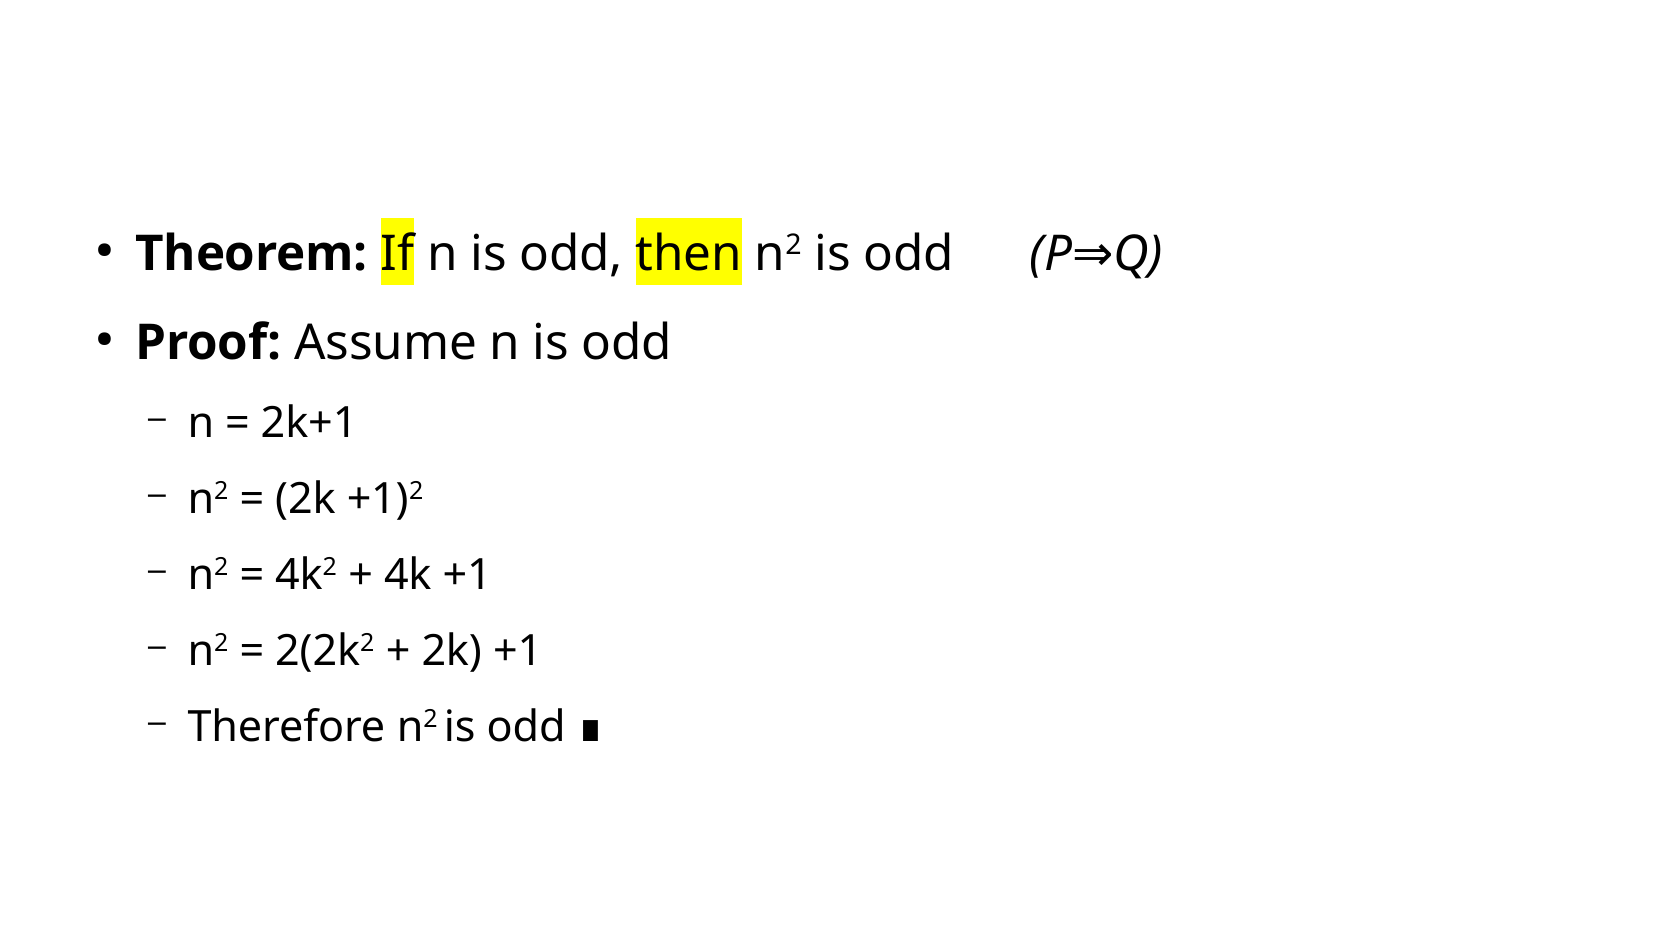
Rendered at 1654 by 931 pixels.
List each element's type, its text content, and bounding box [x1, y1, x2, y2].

list Theorem: If n is odd, then n2 is odd (P⇒Q) Proof: Assume n is odd n = 2k+1 n2 = (2k +1)2 n2 = 4k2 + 4k +1 n2 = 2(2k2 + 2k) +1 Therefore n2 is odd ∎ [82, 217, 1571, 758]
